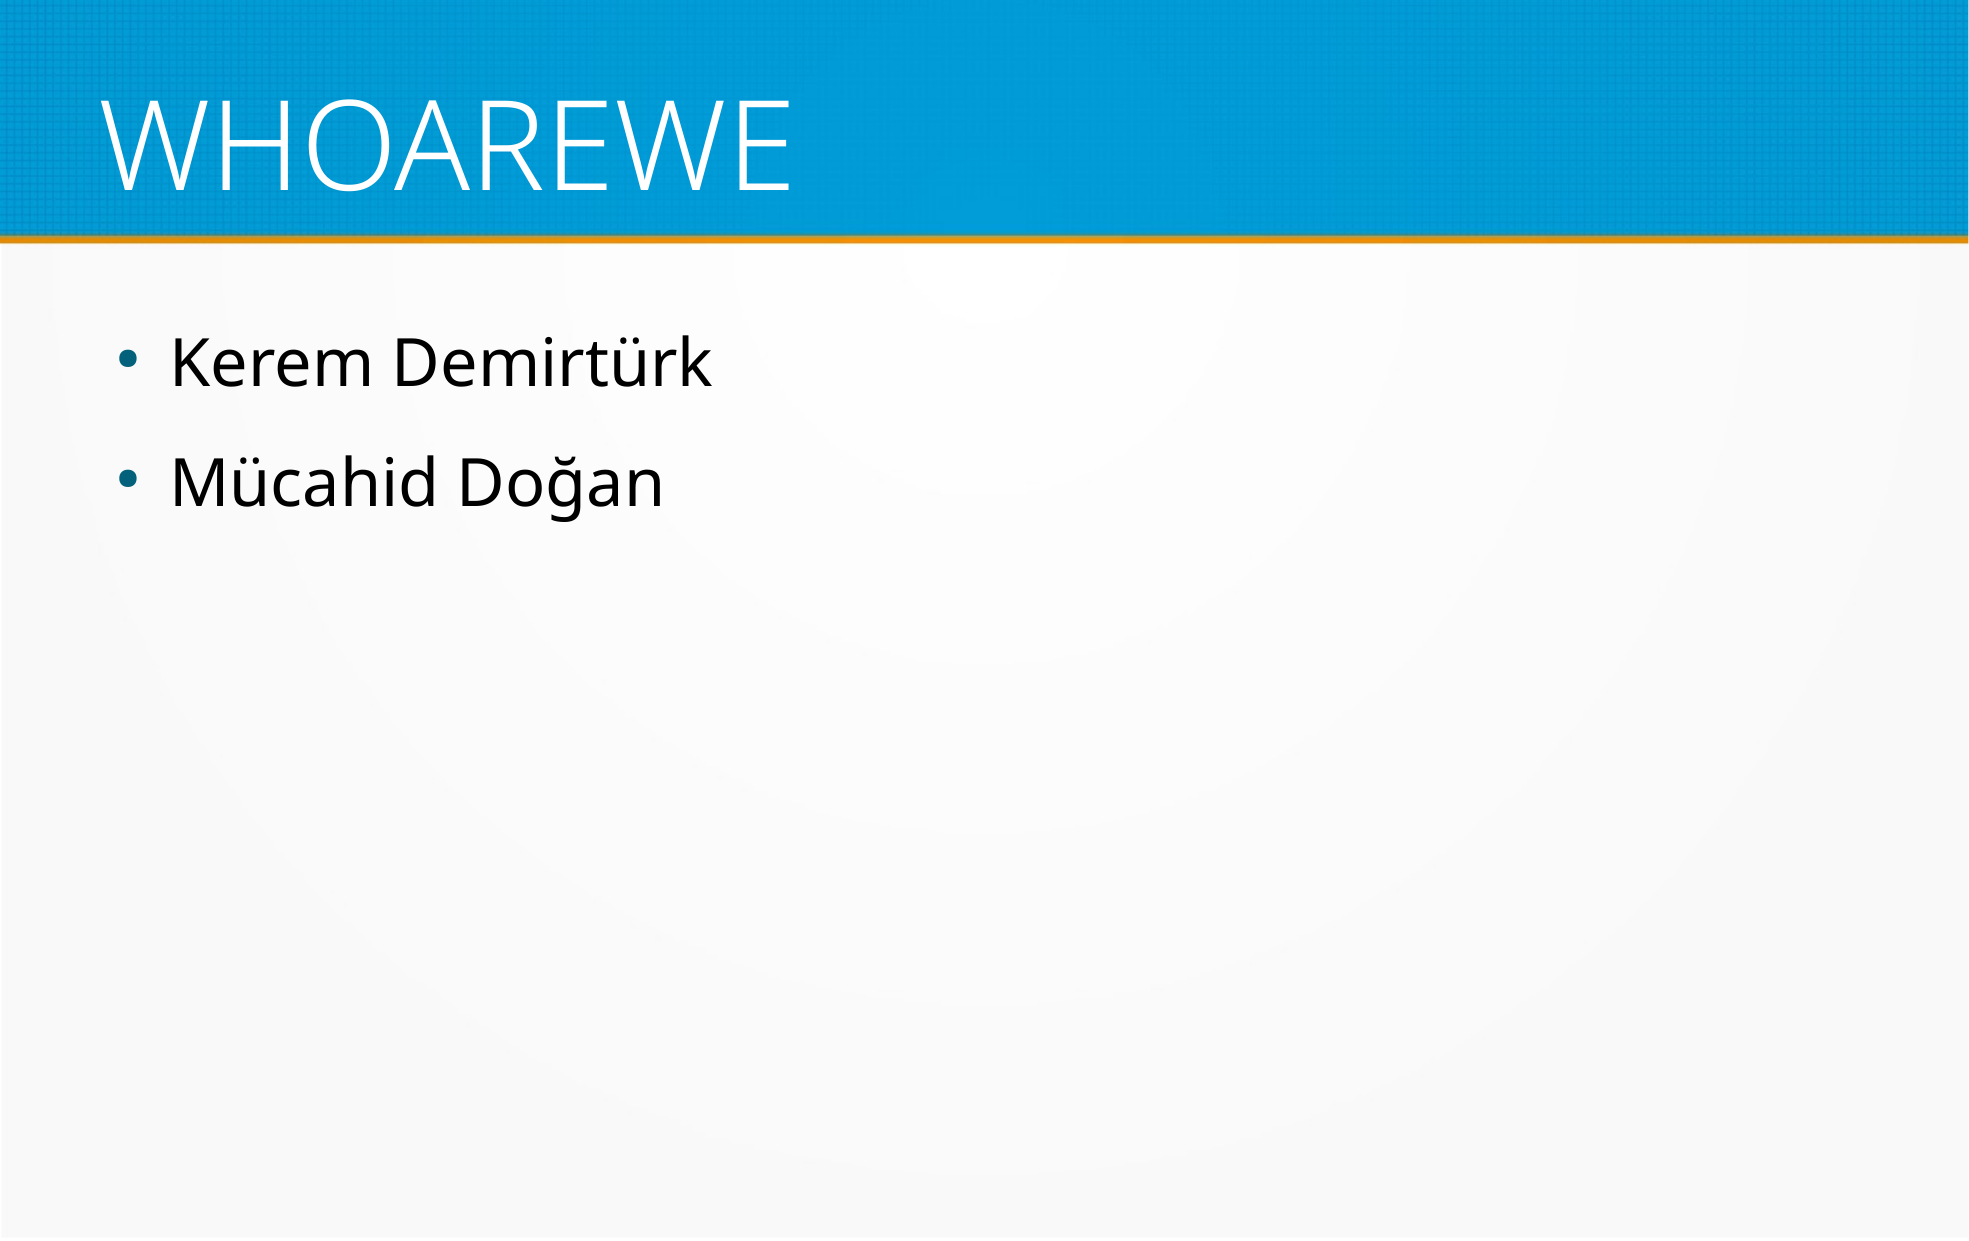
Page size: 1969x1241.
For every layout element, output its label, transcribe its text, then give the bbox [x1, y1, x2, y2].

picture [0, 233, 1969, 1241]
title WHOAREWE [98, 19, 1870, 227]
list Kerem Demirtürk Mücahid Doğan [98, 315, 1861, 1081]
